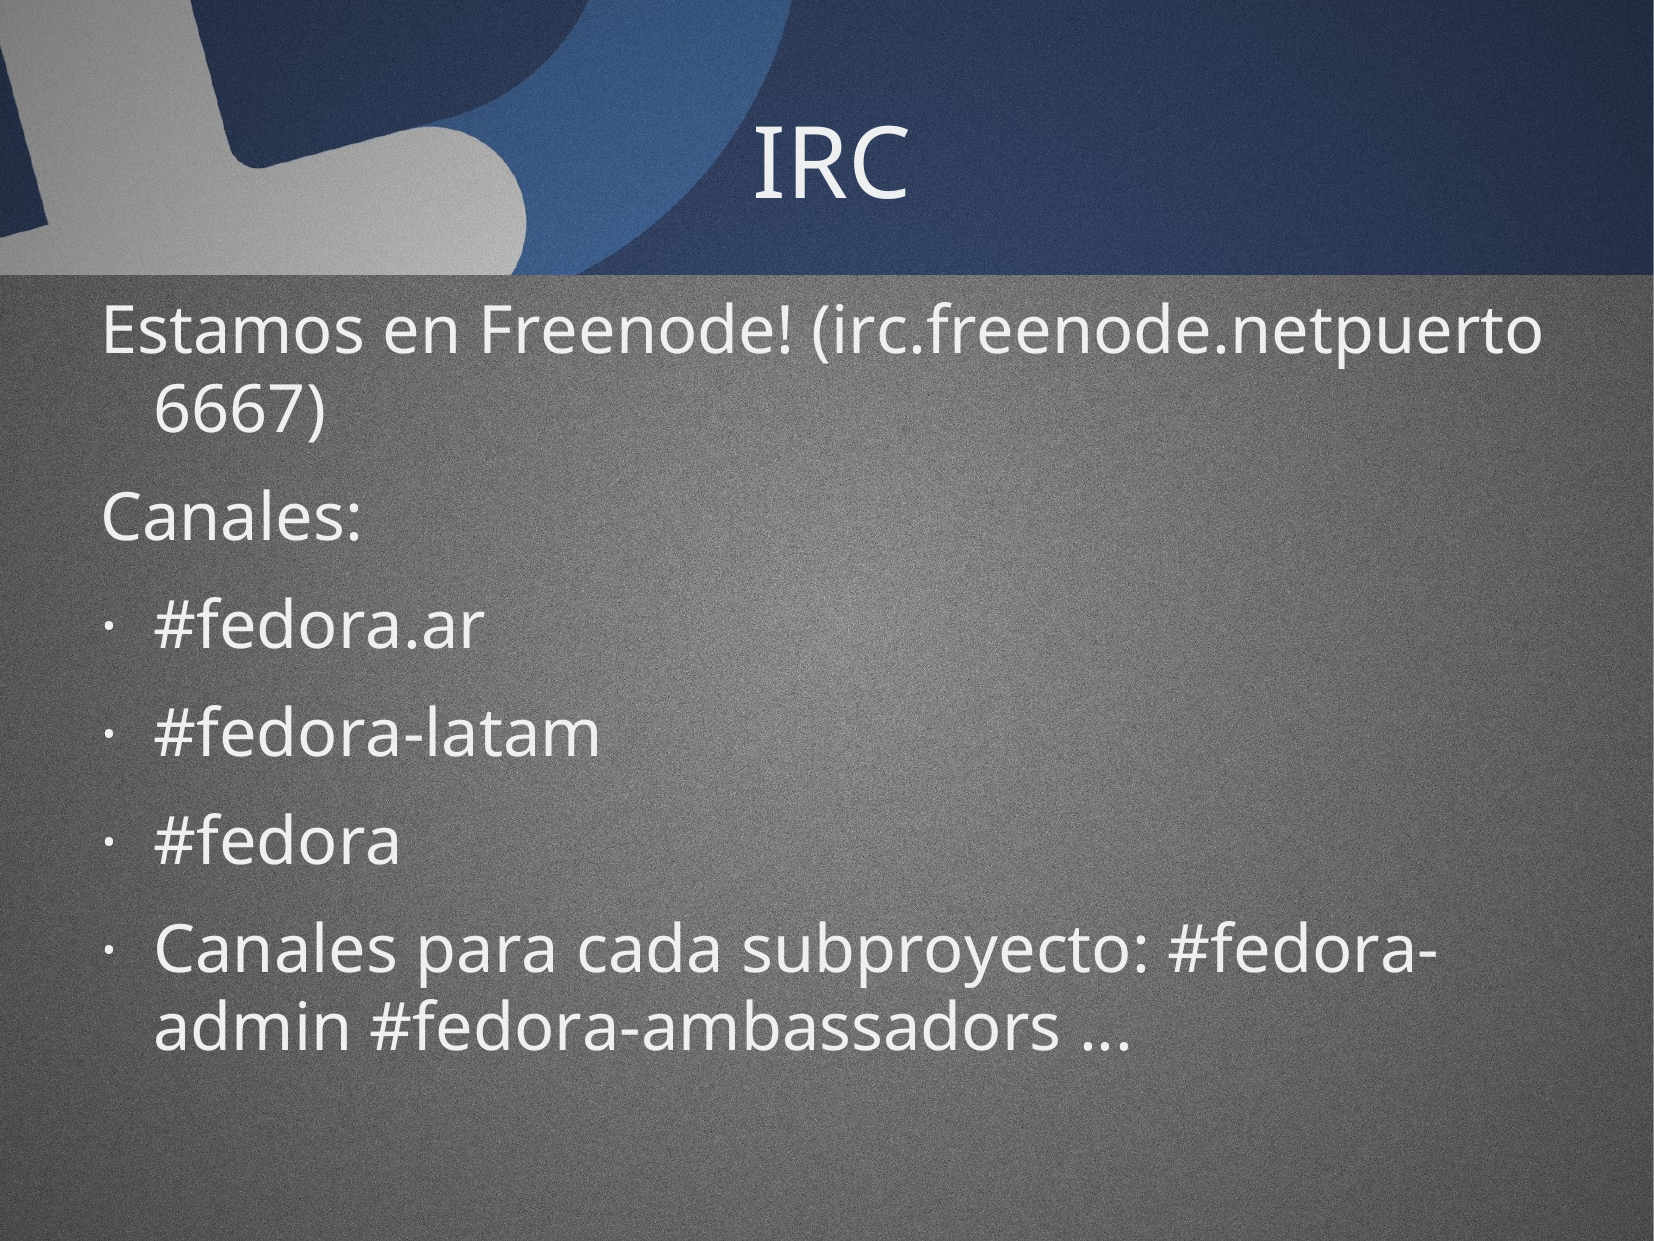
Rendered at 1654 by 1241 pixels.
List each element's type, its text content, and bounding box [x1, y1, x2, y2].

text_box Estamos en Freenode! (irc.freenode.netpuerto 6667) Canales: #fedora.ar #fedora-latam #fedora Canales para cada subproyecto: #fedora-admin #fedora-ambassadors ... [82, 290, 1571, 1109]
picture [0, 0, 1654, 1241]
text_box IRC [88, 58, 1577, 266]
